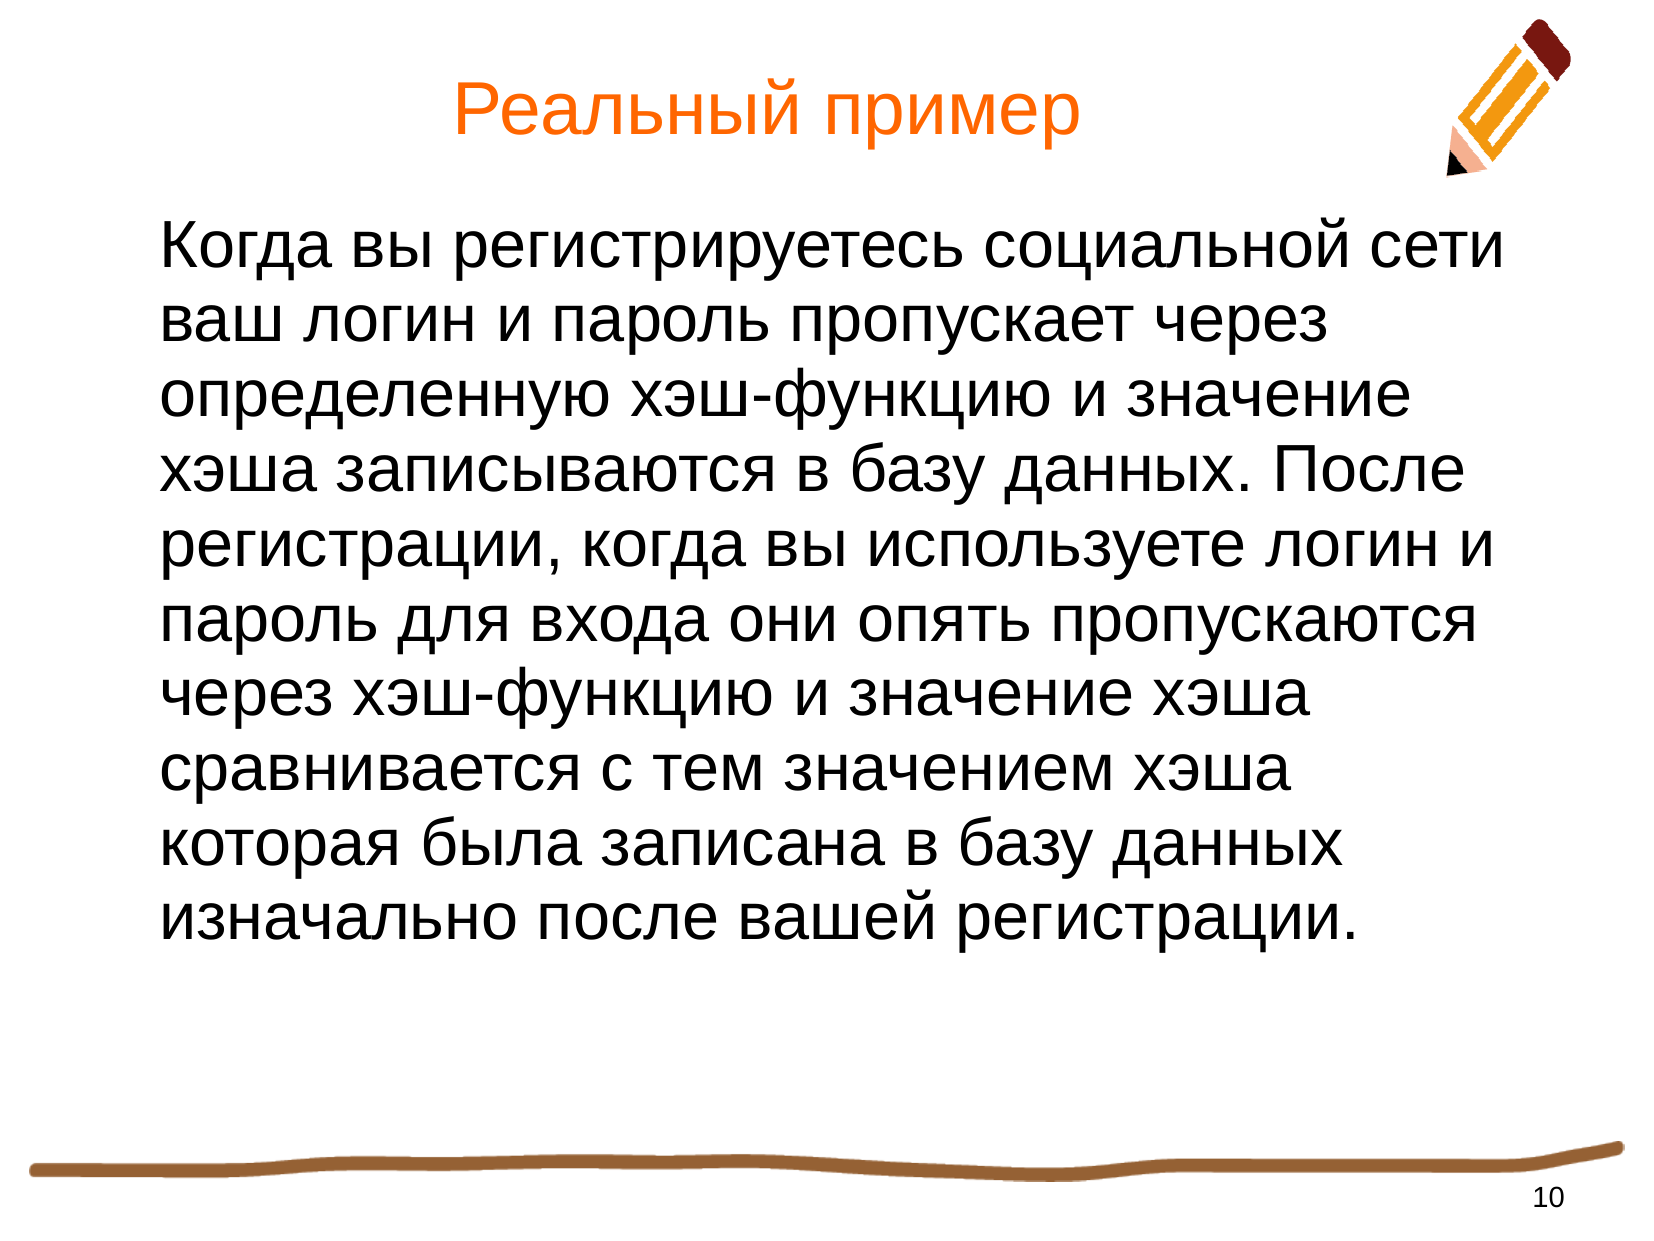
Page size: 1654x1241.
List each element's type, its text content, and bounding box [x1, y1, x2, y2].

title Реальный пример [88, 39, 1447, 178]
picture [1446, 19, 1571, 178]
picture [29, 1141, 1625, 1182]
list Когда вы регистрируетесь социальной сети ваш логин и пароль пропускает через определенную хэш-функцию и значение хэша записываются в базу данных. После регистрации, когда вы используете логин и пароль для входа они опять пропускаются через хэш-функцию и значение хэша сравнивается с тем значением хэша которая была записана в базу данных изначально после вашей регистрации. [88, 206, 1536, 1073]
